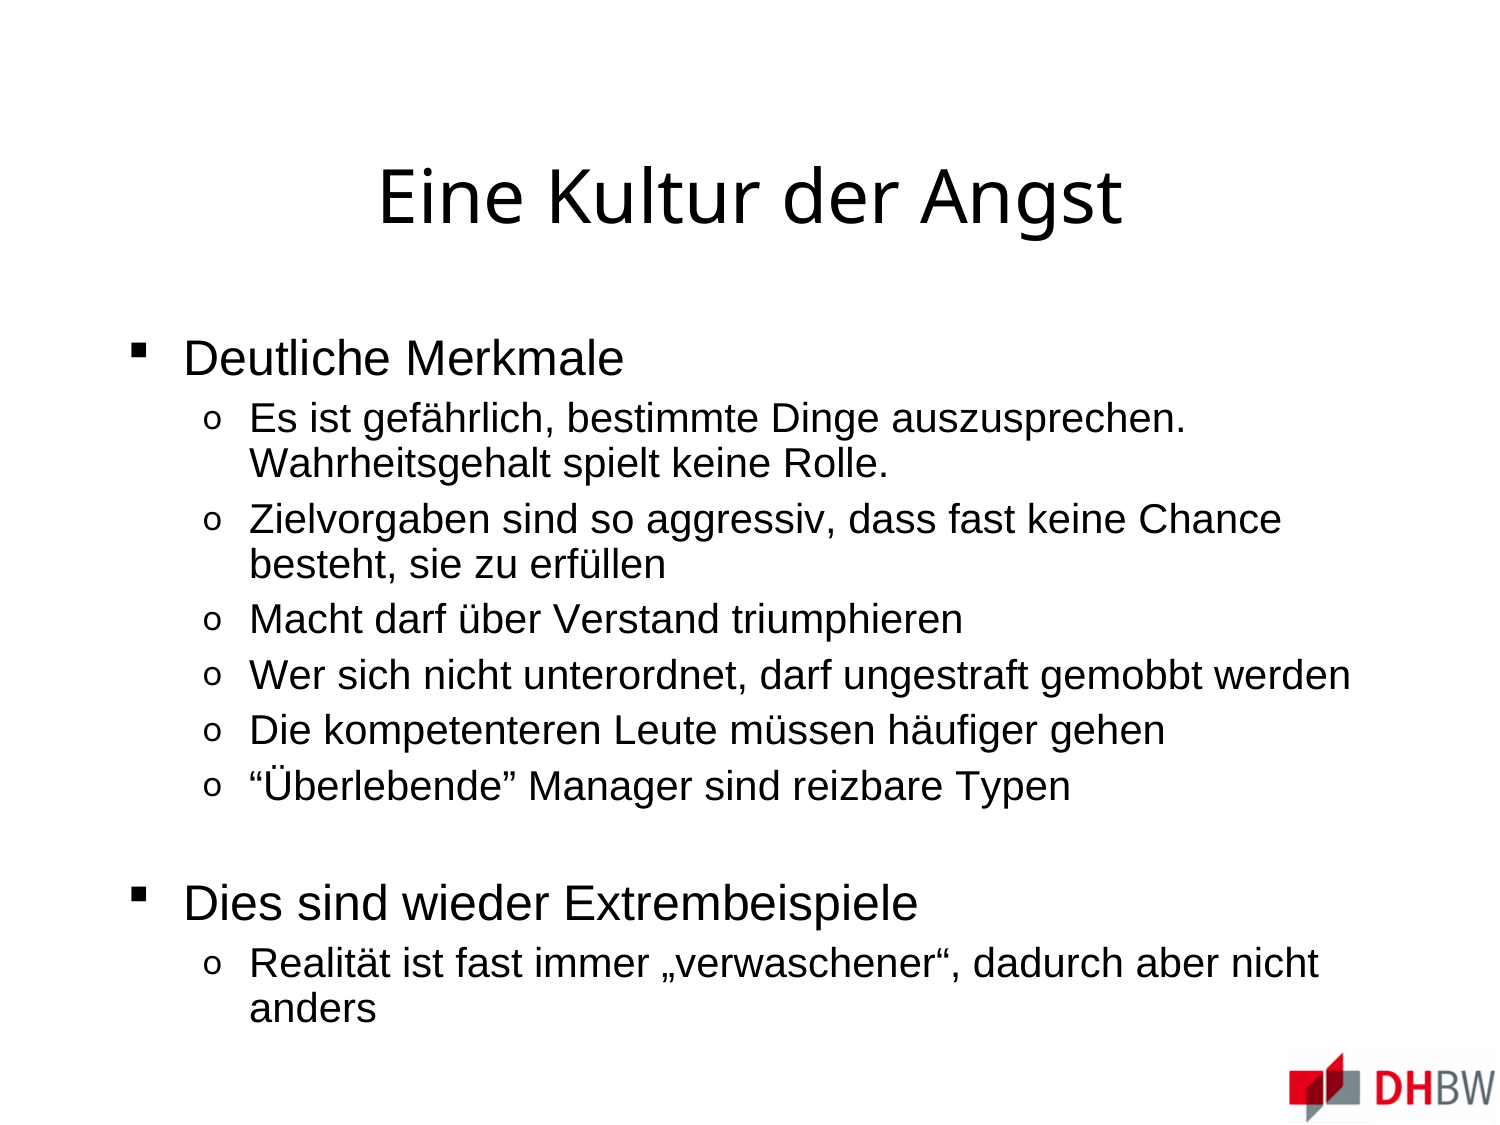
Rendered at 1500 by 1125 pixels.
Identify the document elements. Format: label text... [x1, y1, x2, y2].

list Deutliche Merkmale Es ist gefährlich, bestimmte Dinge auszusprechen. Wahrheitsgehalt spielt keine Rolle. Zielvorgaben sind so aggressiv, dass fast keine Chance besteht, sie zu erfüllen Macht darf über Verstand triumphieren Wer sich nicht unterordnet, darf ungestraft gemobbt werden Die kompetenteren Leute müssen häufiger gehen “Überlebende” Manager sind reizbare Typen Dies sind wieder Extrembeispiele Realität ist fast immer „verwaschener“, dadurch aber nicht anders [112, 324, 1388, 1051]
title Eine Kultur der Angst [112, 99, 1388, 288]
picture [1288, 1051, 1496, 1124]
